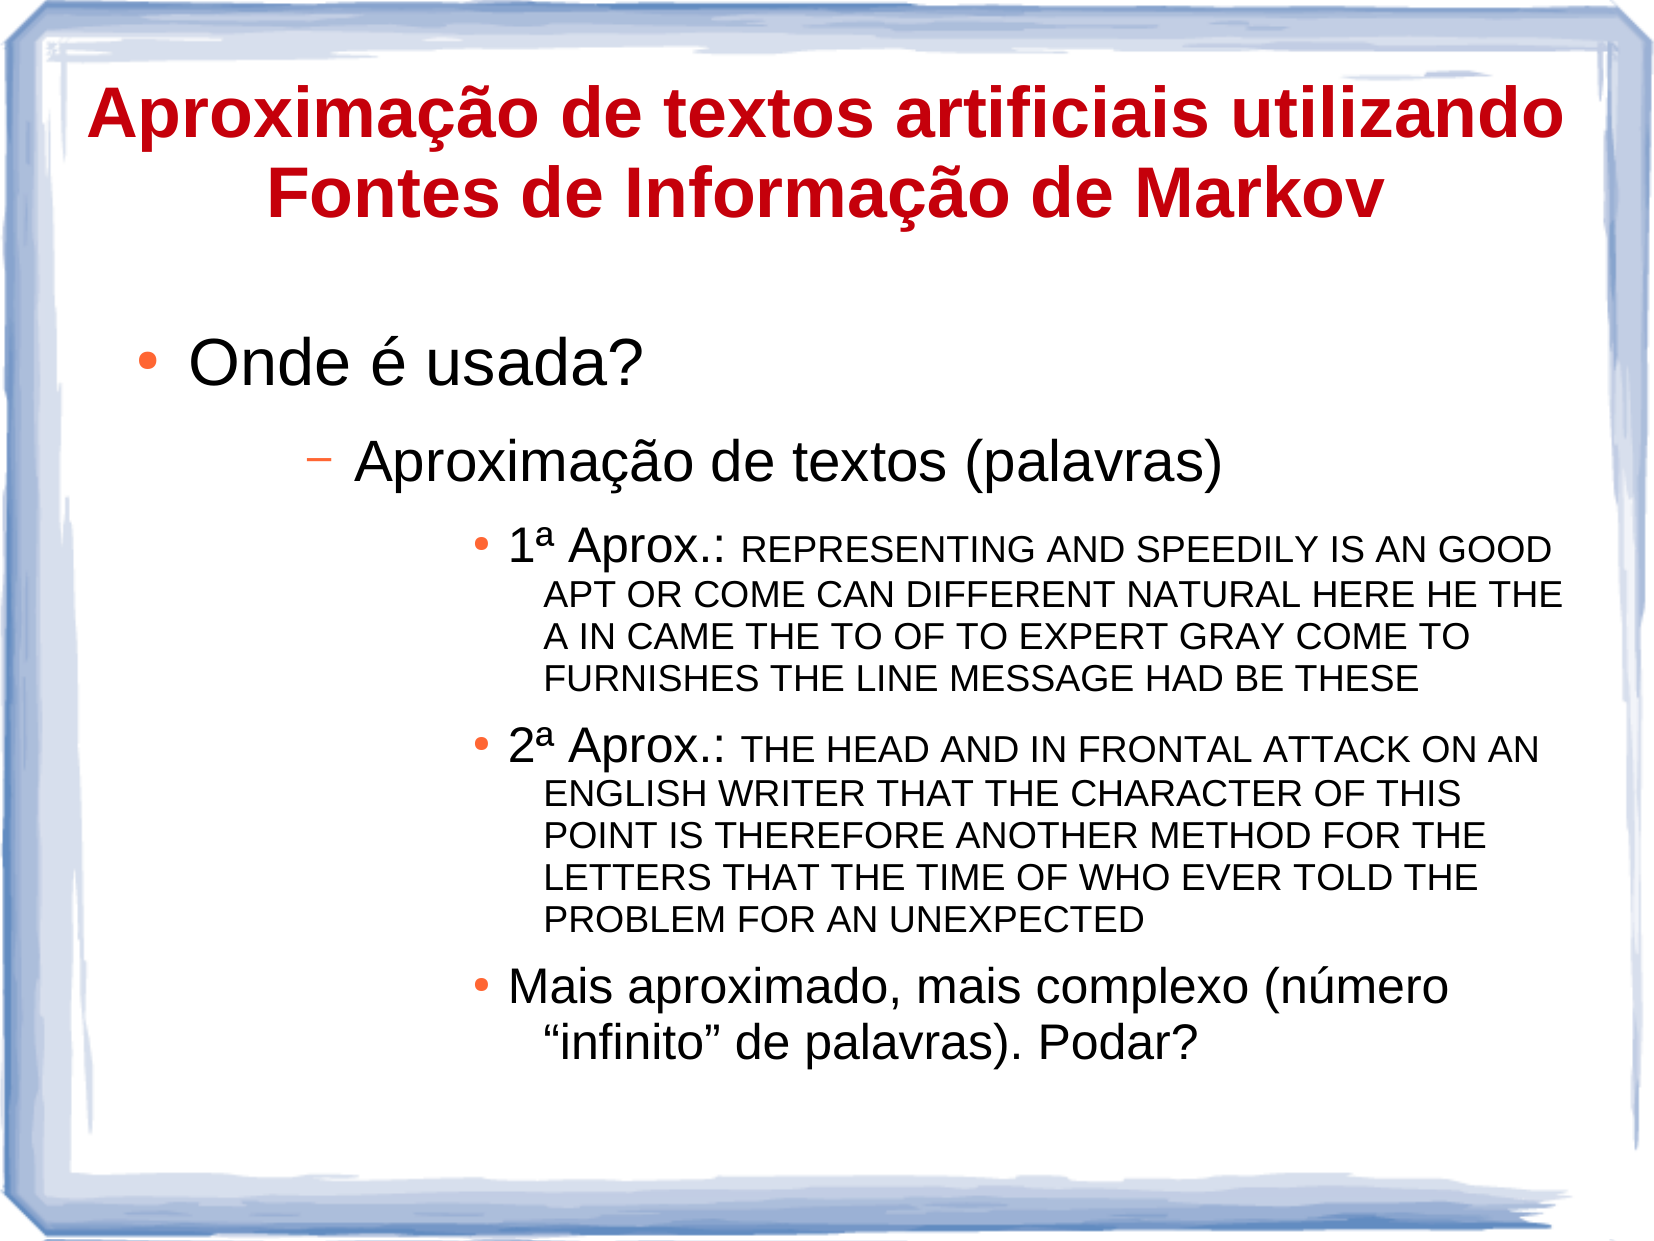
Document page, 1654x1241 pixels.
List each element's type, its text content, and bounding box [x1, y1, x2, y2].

picture [0, 0, 1654, 1241]
title Aproximação de textos artificiais utilizando Fontes de Informação de Markov [82, 49, 1571, 257]
list Onde é usada? Aproximação de textos (palavras) 1ª Aprox.: REPRESENTING AND SPEEDILY IS AN GOOD APT OR COME CAN DIFFERENT NATURAL HERE HE THE A IN CAME THE TO OF TO EXPERT GRAY COME TO FURNISHES THE LINE MESSAGE HAD BE THESE 2ª Aprox.: THE HEAD AND IN FRONTAL ATTACK ON AN ENGLISH WRITER THAT THE CHARACTER OF THIS POINT IS THEREFORE ANOTHER METHOD FOR THE LETTERS THAT THE TIME OF WHO EVER TOLD THE PROBLEM FOR AN UNEXPECTED Mais aproximado, mais complexo (número “infinito” de palavras). Podar? [118, 324, 1571, 1071]
